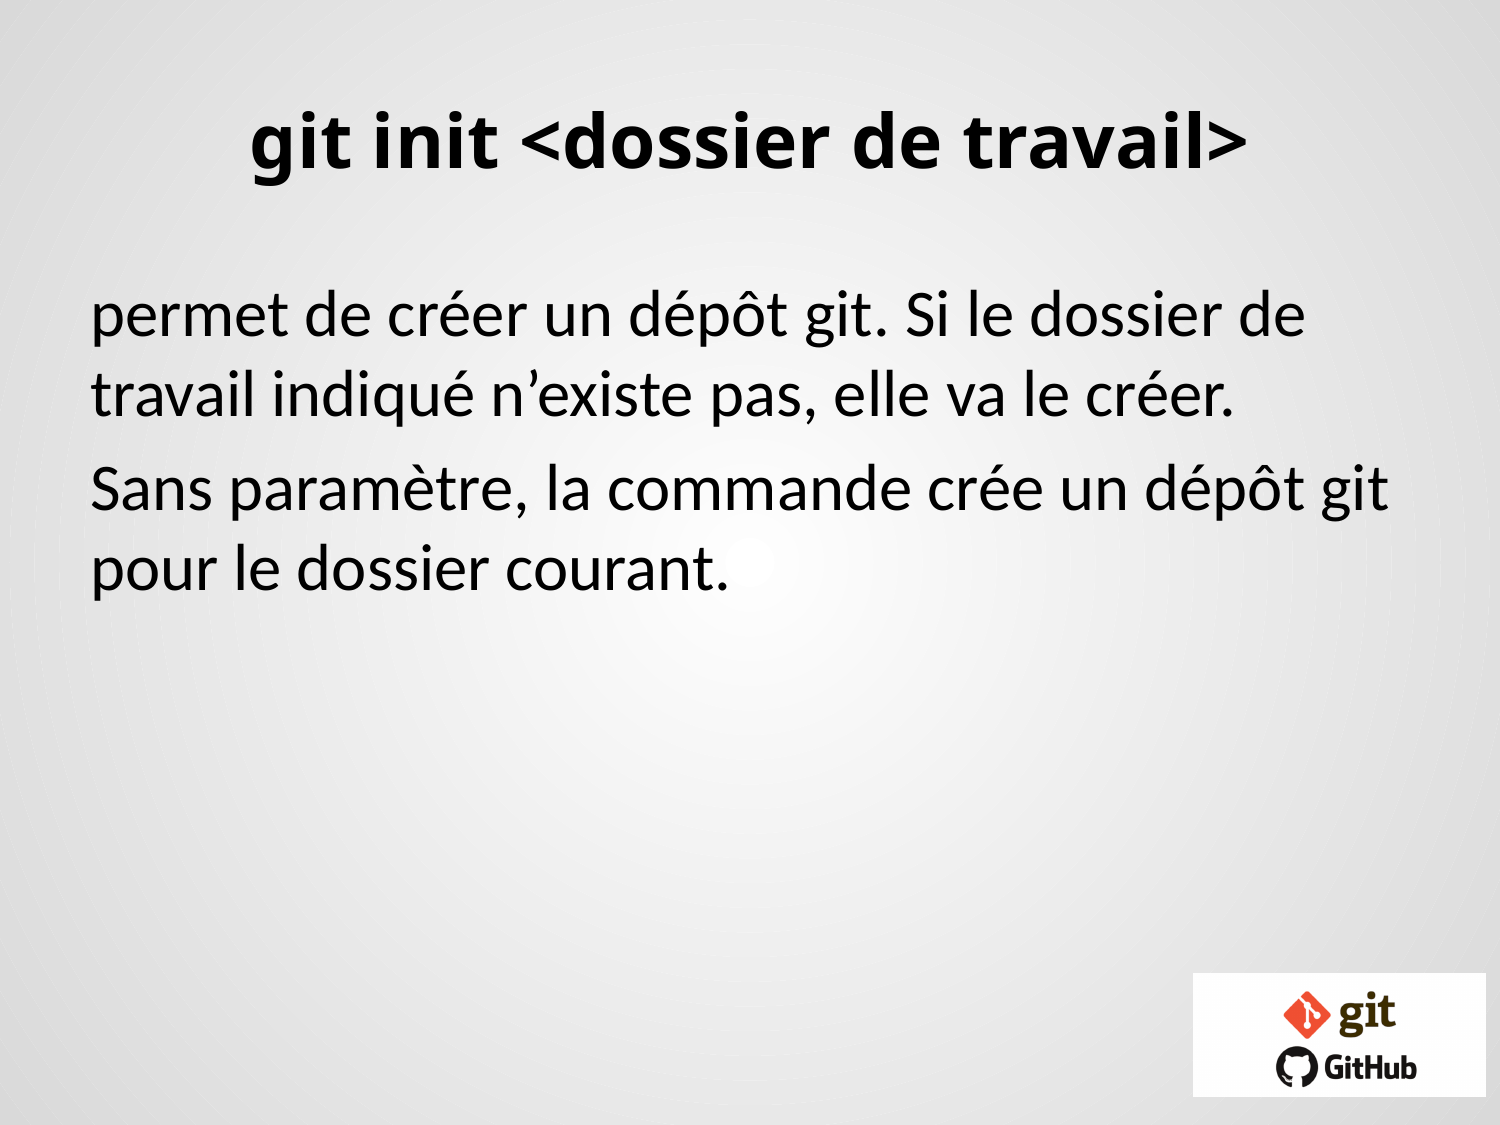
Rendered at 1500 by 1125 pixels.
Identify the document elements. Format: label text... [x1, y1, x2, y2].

list permet de créer un dépôt git. Si le dossier de travail indiqué n’existe pas, elle va le créer. Sans paramètre, la commande crée un dépôt git pour le dossier courant. [75, 262, 1425, 946]
picture [1193, 973, 1486, 1097]
title git init <dossier de travail> [75, 45, 1425, 233]
